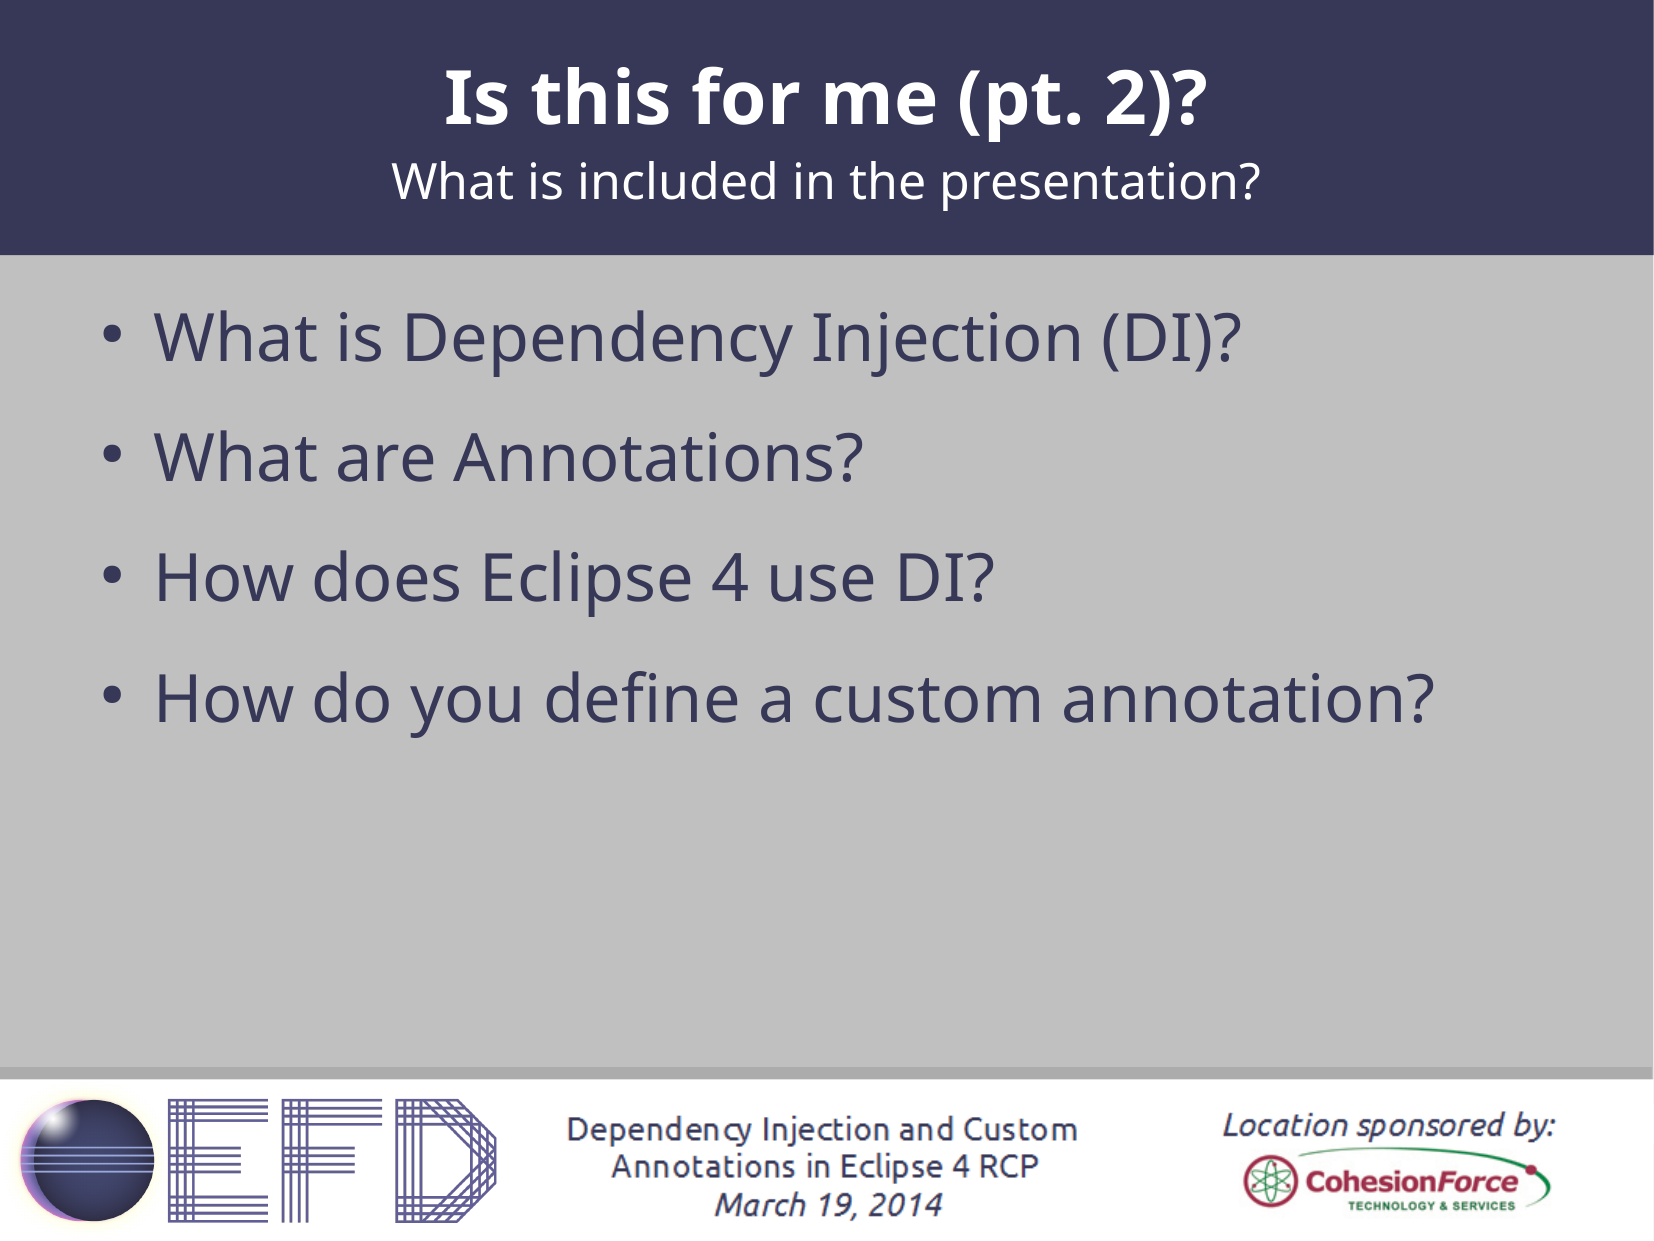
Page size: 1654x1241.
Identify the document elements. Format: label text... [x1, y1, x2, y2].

picture [1110, 1104, 1654, 1241]
picture [0, 1079, 497, 1241]
title Is this for me (pt. 2)? What is included in the presentation? [82, 25, 1571, 233]
picture [549, 1109, 1105, 1241]
list What is Dependency Injection (DI)? What are Annotations? How does Eclipse 4 use DI? How do you define a custom annotation? [82, 290, 1538, 1109]
